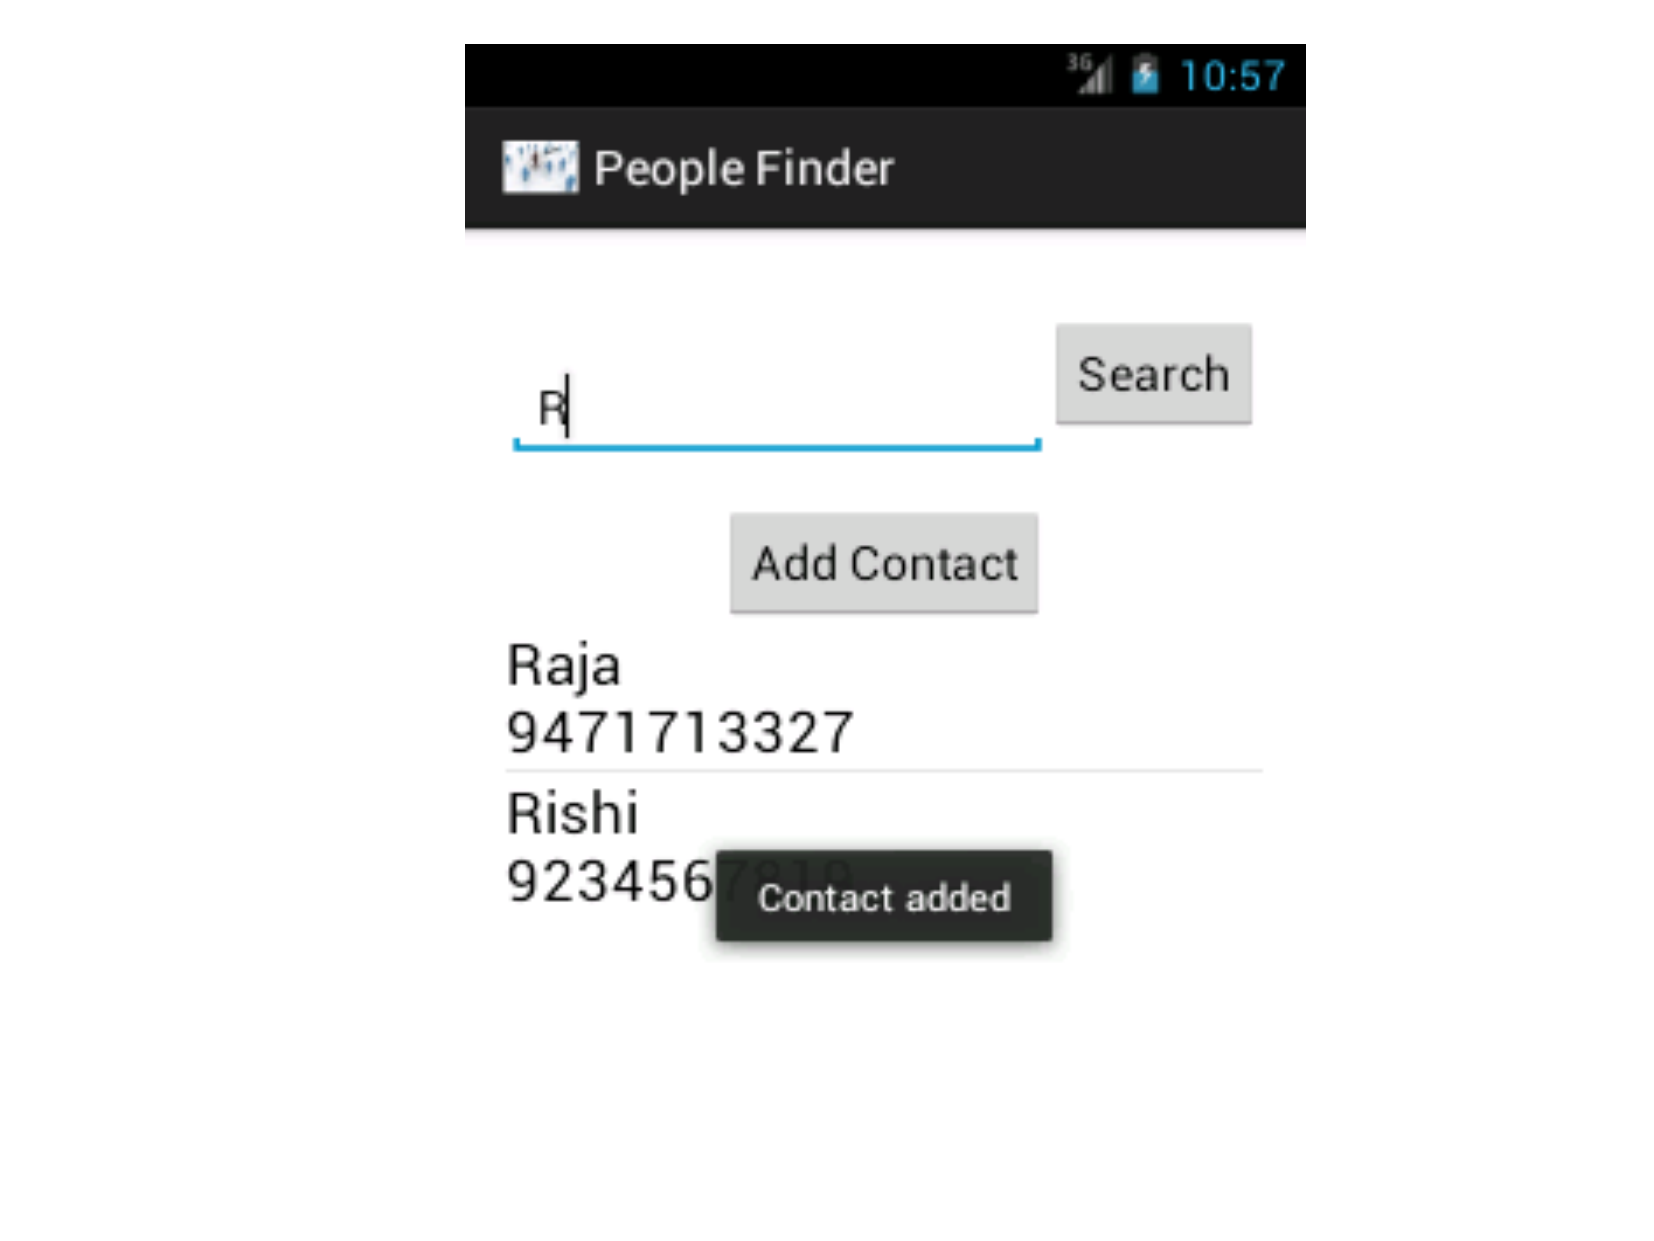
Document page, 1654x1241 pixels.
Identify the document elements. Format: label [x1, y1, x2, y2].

picture [465, 44, 1306, 1126]
